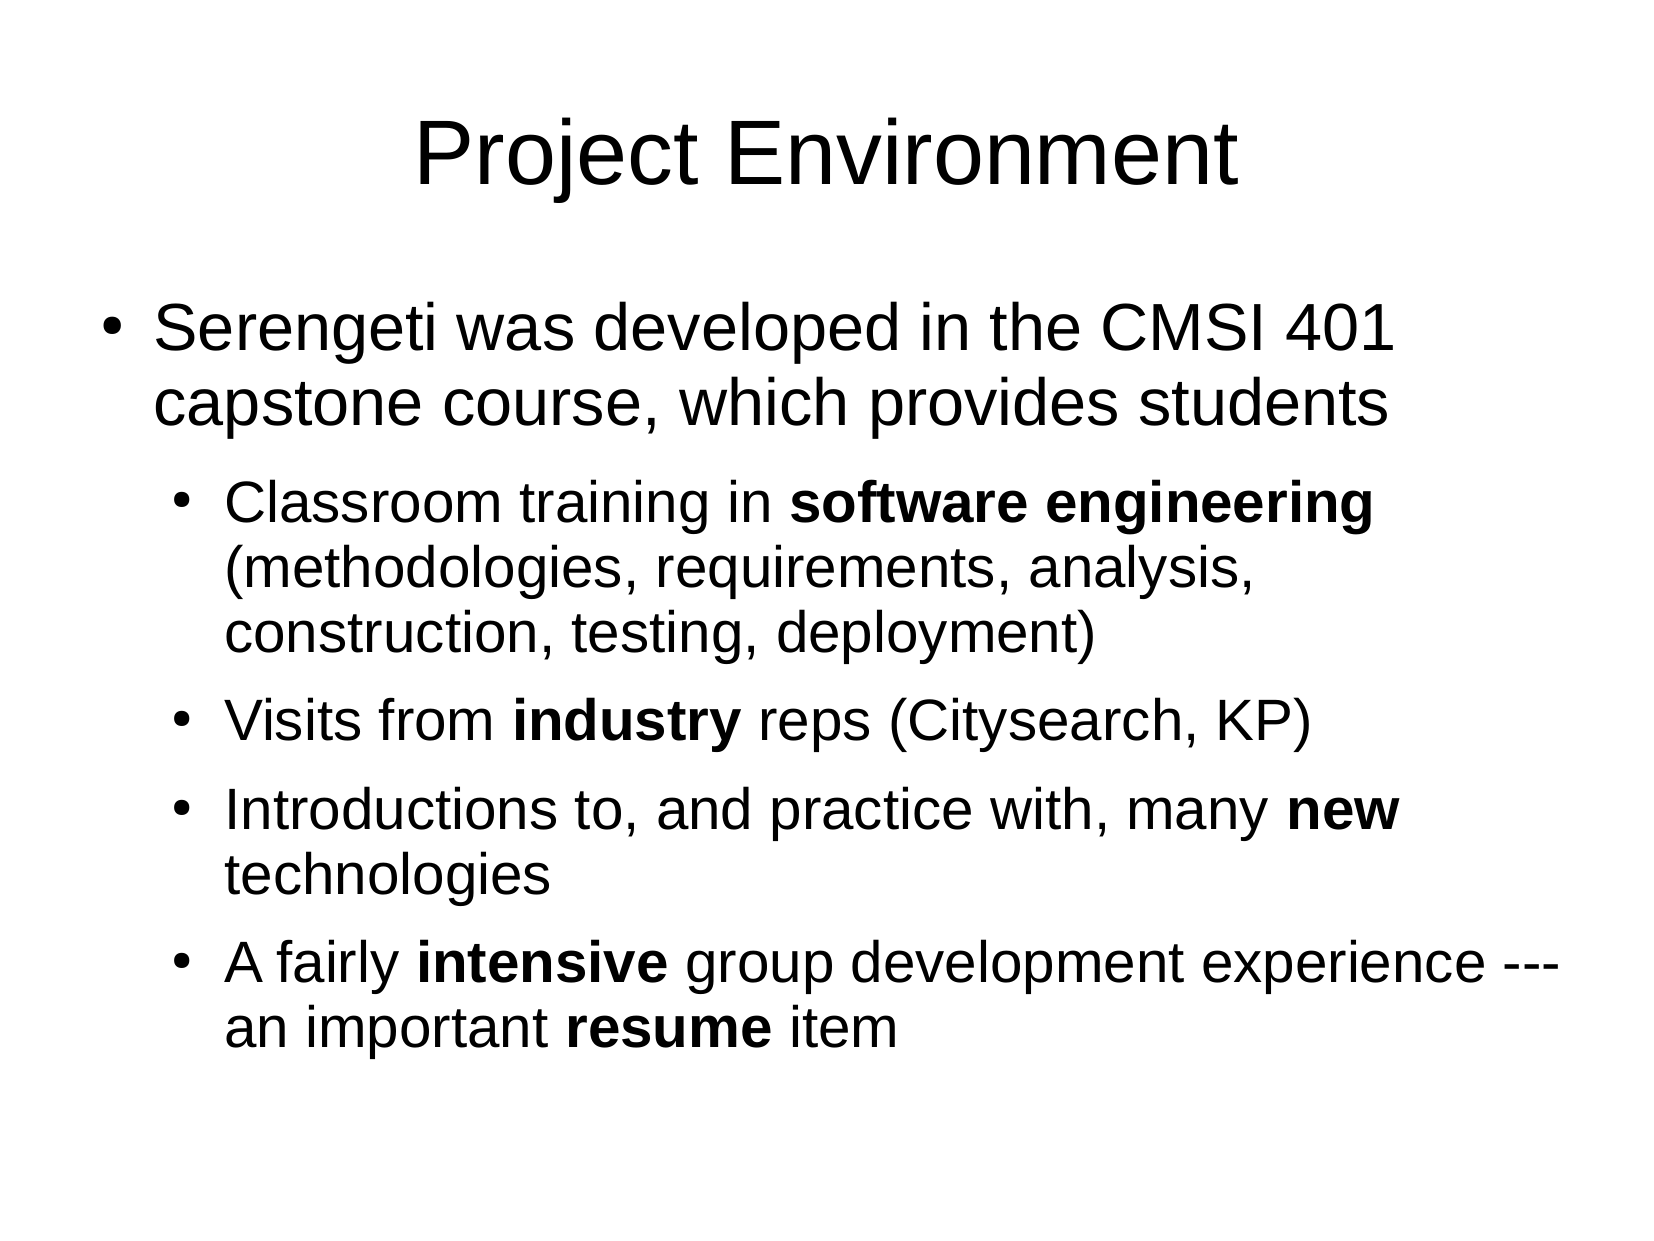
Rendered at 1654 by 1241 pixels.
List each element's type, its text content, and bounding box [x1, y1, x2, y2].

title Project Environment [82, 56, 1571, 250]
list Serengeti was developed in the CMSI 401 capstone course, which provides students Classroom training in software engineering (methodologies, requirements, analysis, construction, testing, deployment) Visits from industry reps (Citysearch, KP) Introductions to, and practice with, many new technologies A fairly intensive group development experience --- an important resume item [82, 290, 1571, 1094]
